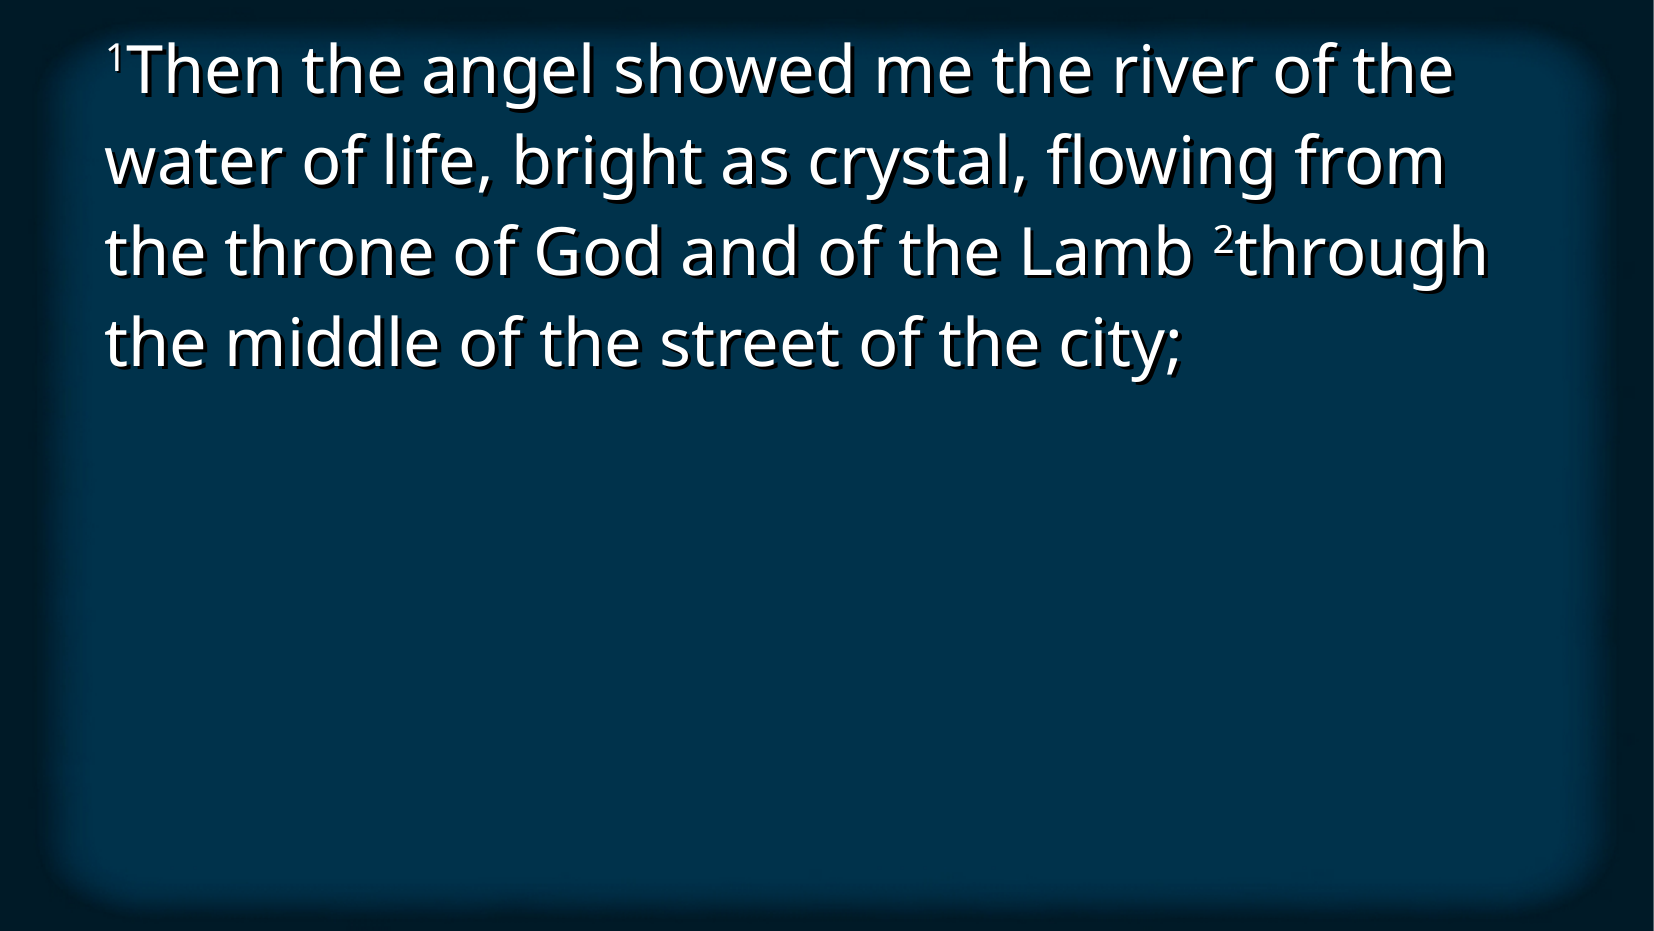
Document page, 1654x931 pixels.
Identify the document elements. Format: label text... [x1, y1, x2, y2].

picture [0, 0, 1654, 931]
text_box 1Then the angel showed me the river of the water of life, bright as crystal, flowing from the throne of God and of the Lamb 2through the middle of the street of the city; [90, 15, 1561, 385]
